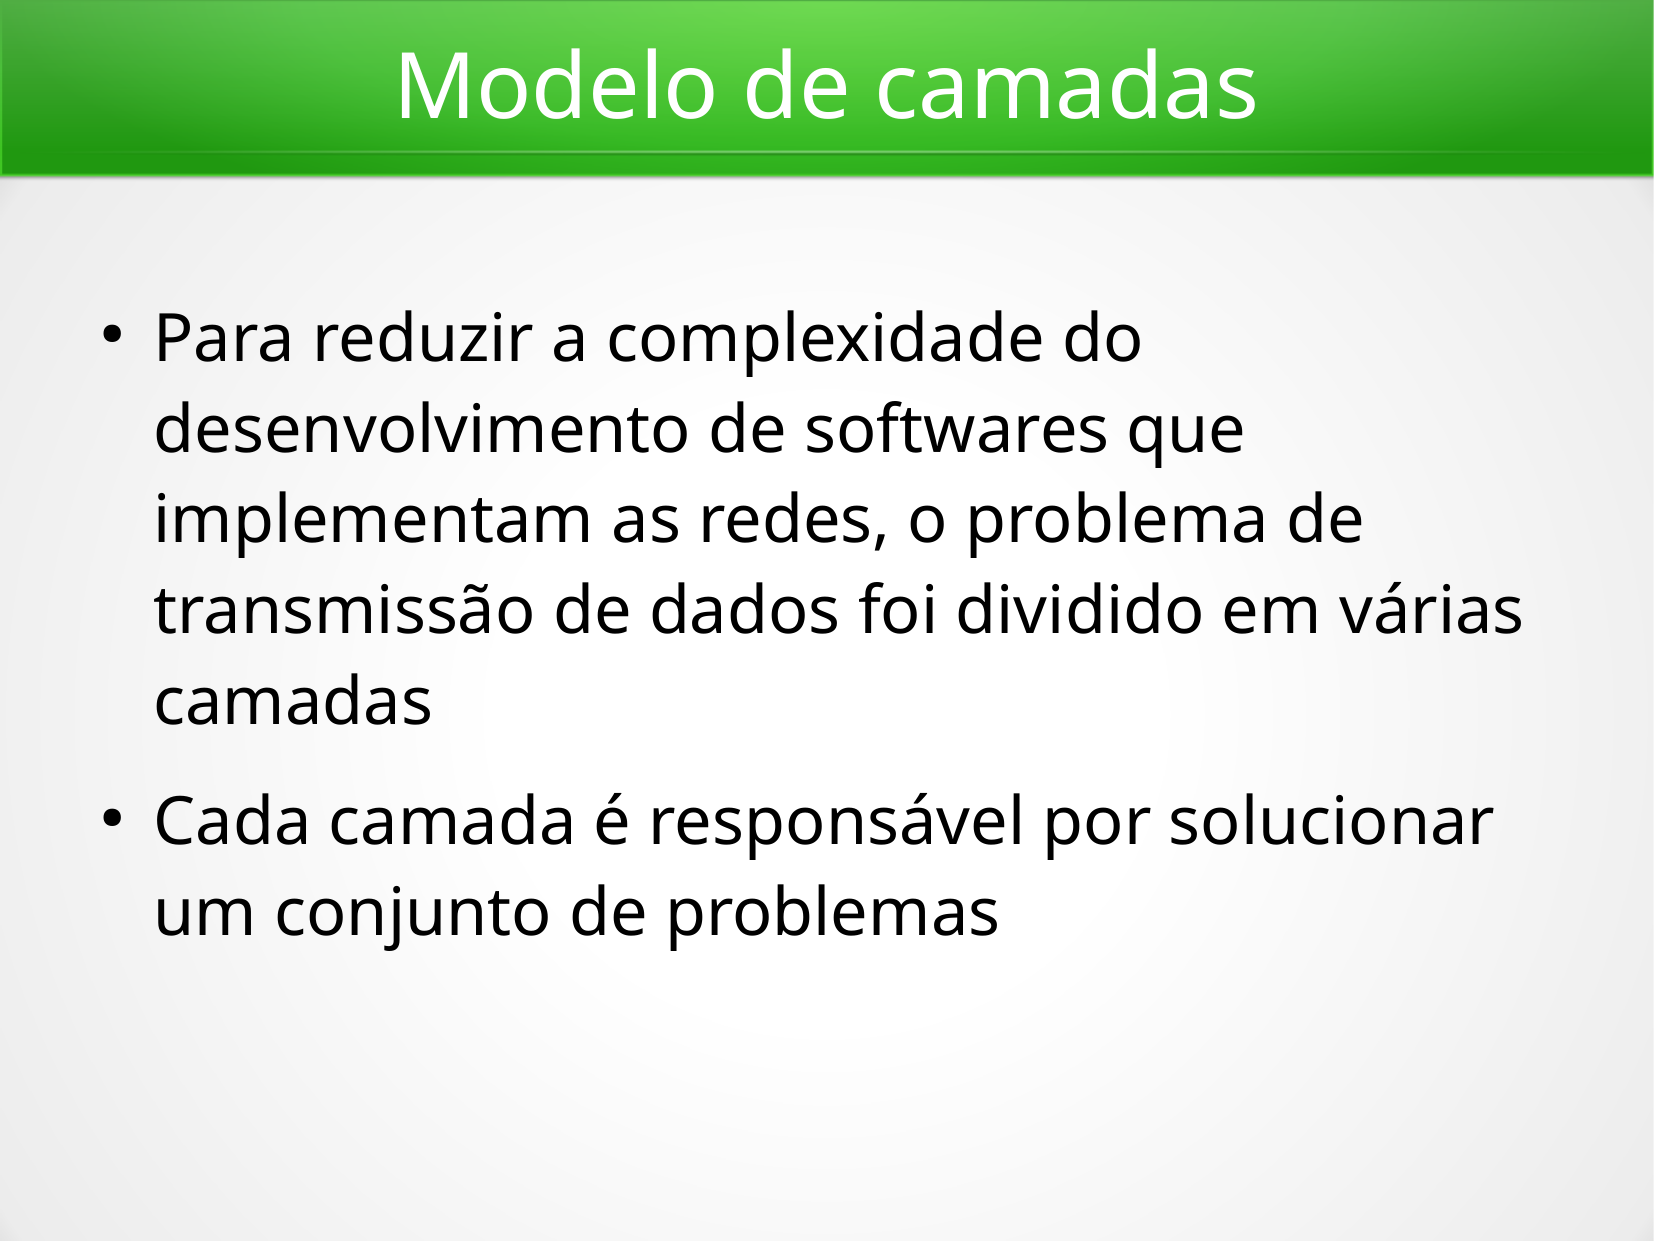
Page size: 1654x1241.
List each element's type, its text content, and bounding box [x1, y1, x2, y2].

title Modelo de camadas [82, 11, 1571, 154]
list Para reduzir a complexidade do desenvolvimento de softwares que implementam as redes, o problema de transmissão de dados foi dividido em várias camadas Cada camada é responsável por solucionar um conjunto de problemas [82, 290, 1571, 1010]
picture [0, 0, 1654, 1241]
